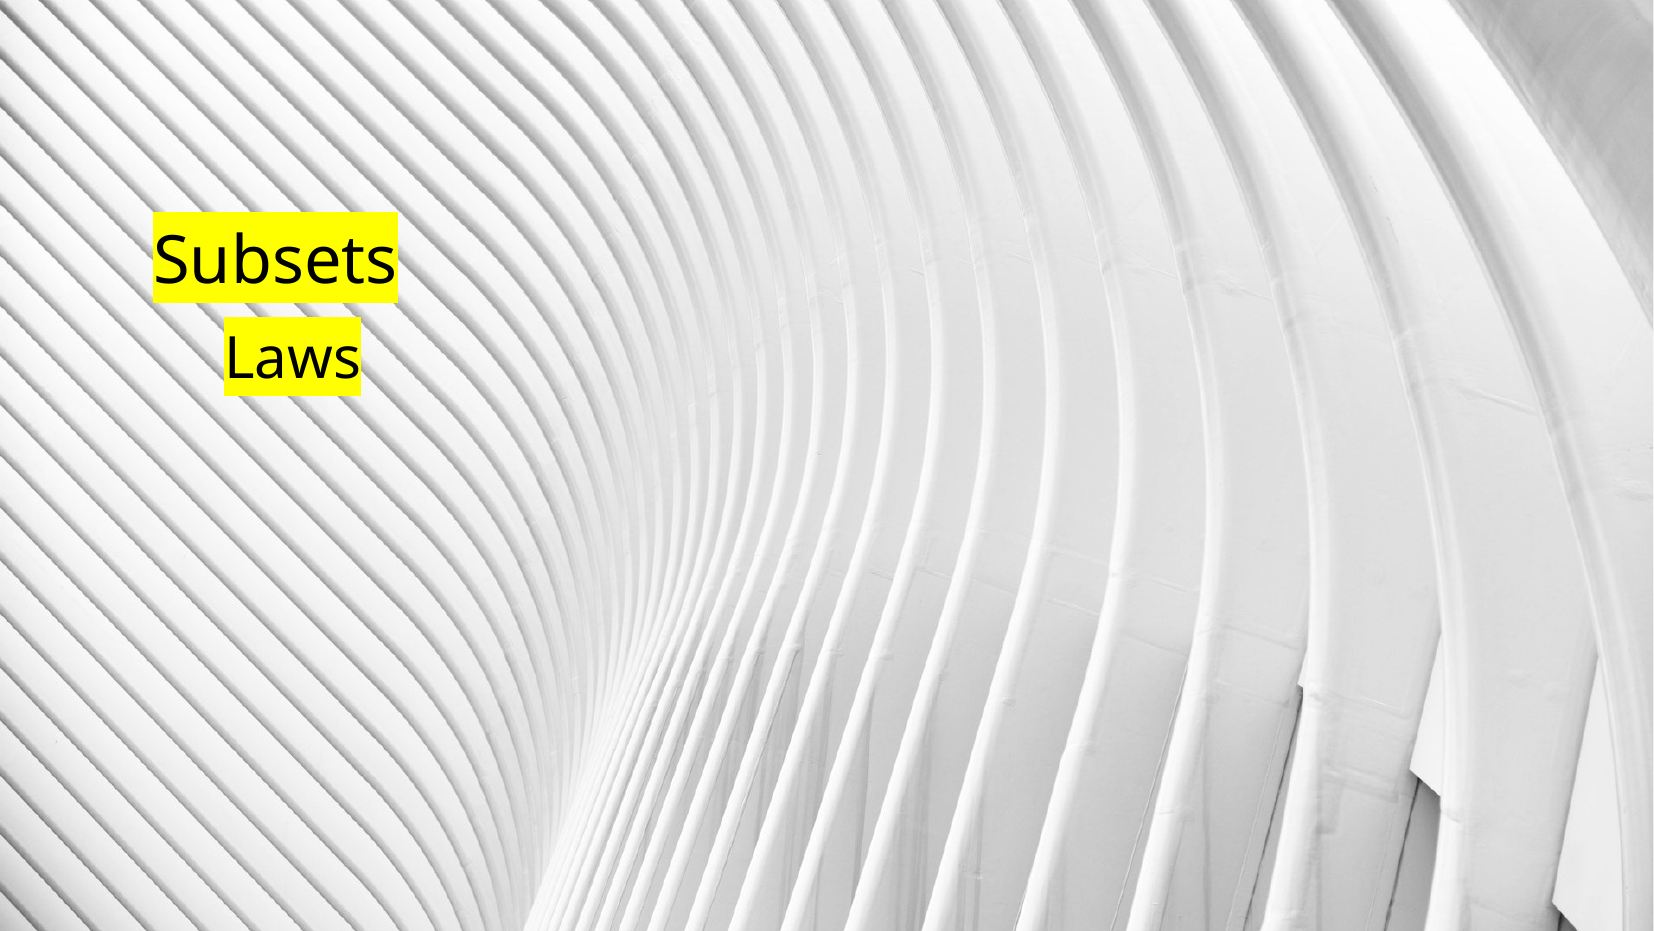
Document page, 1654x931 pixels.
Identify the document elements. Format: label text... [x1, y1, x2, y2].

picture [0, 0, 1654, 931]
list Subsets Laws [82, 217, 1571, 839]
